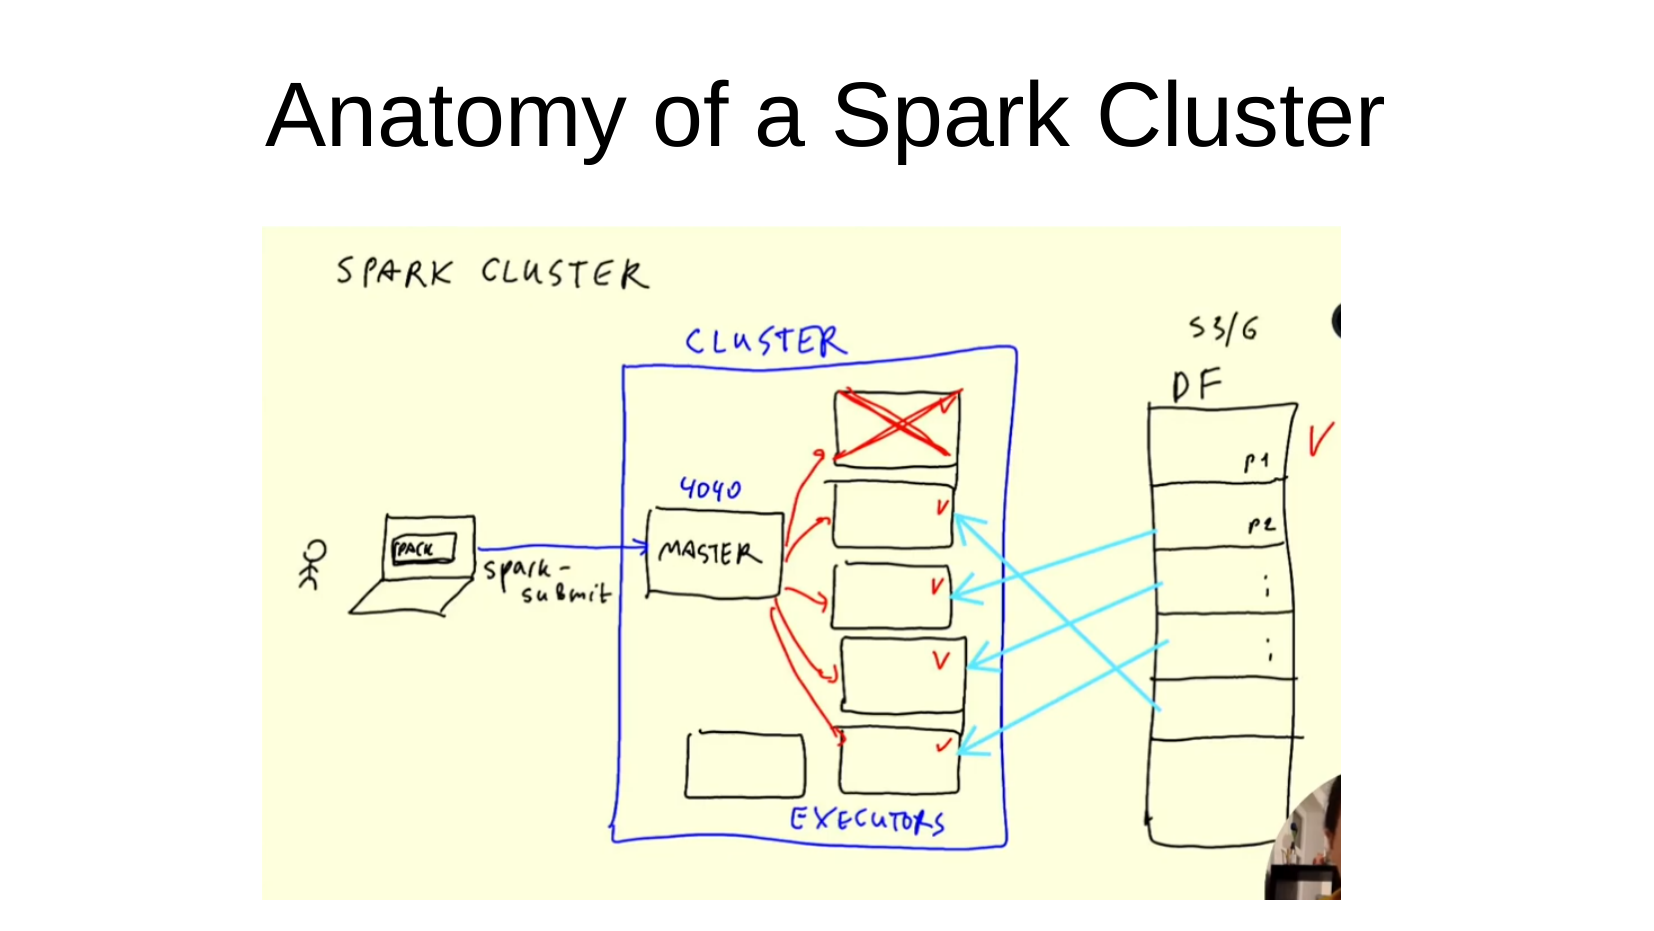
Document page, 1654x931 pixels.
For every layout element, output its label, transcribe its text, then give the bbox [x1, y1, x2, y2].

picture [262, 226, 1341, 901]
title Anatomy of a Spark Cluster [82, 37, 1571, 193]
